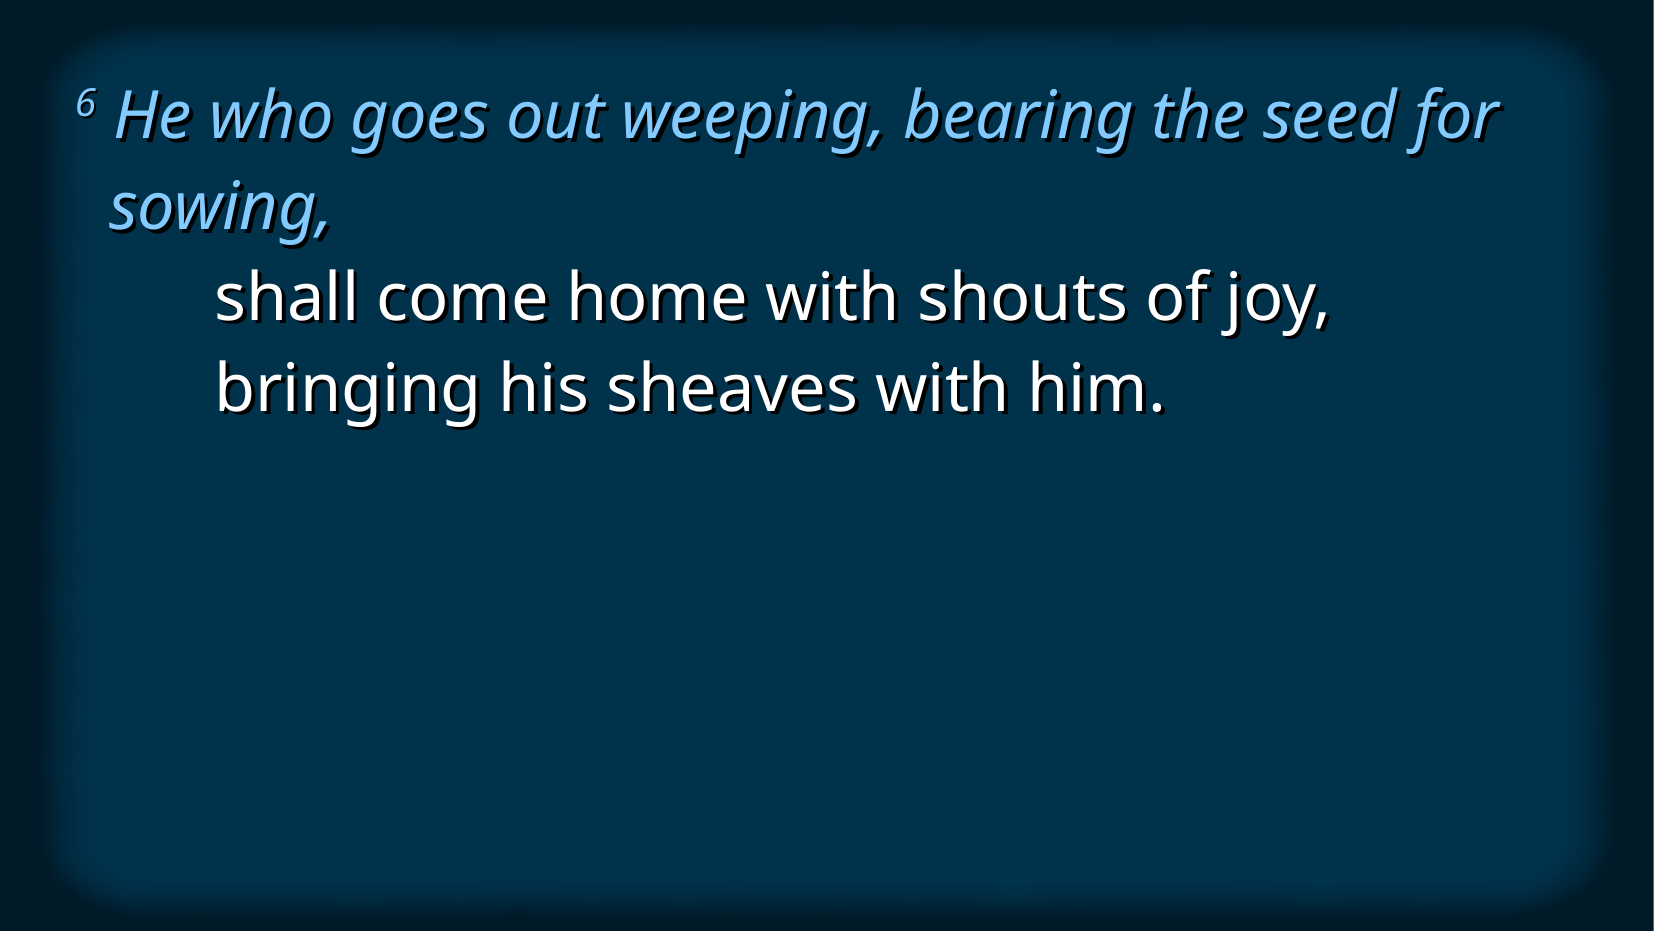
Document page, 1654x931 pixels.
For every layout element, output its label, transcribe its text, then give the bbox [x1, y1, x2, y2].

text_box 6 He who goes out weeping, bearing the seed for sowing, shall come home with shouts of joy, bringing his sheaves with him. [60, 60, 1591, 519]
picture [0, 0, 1654, 931]
